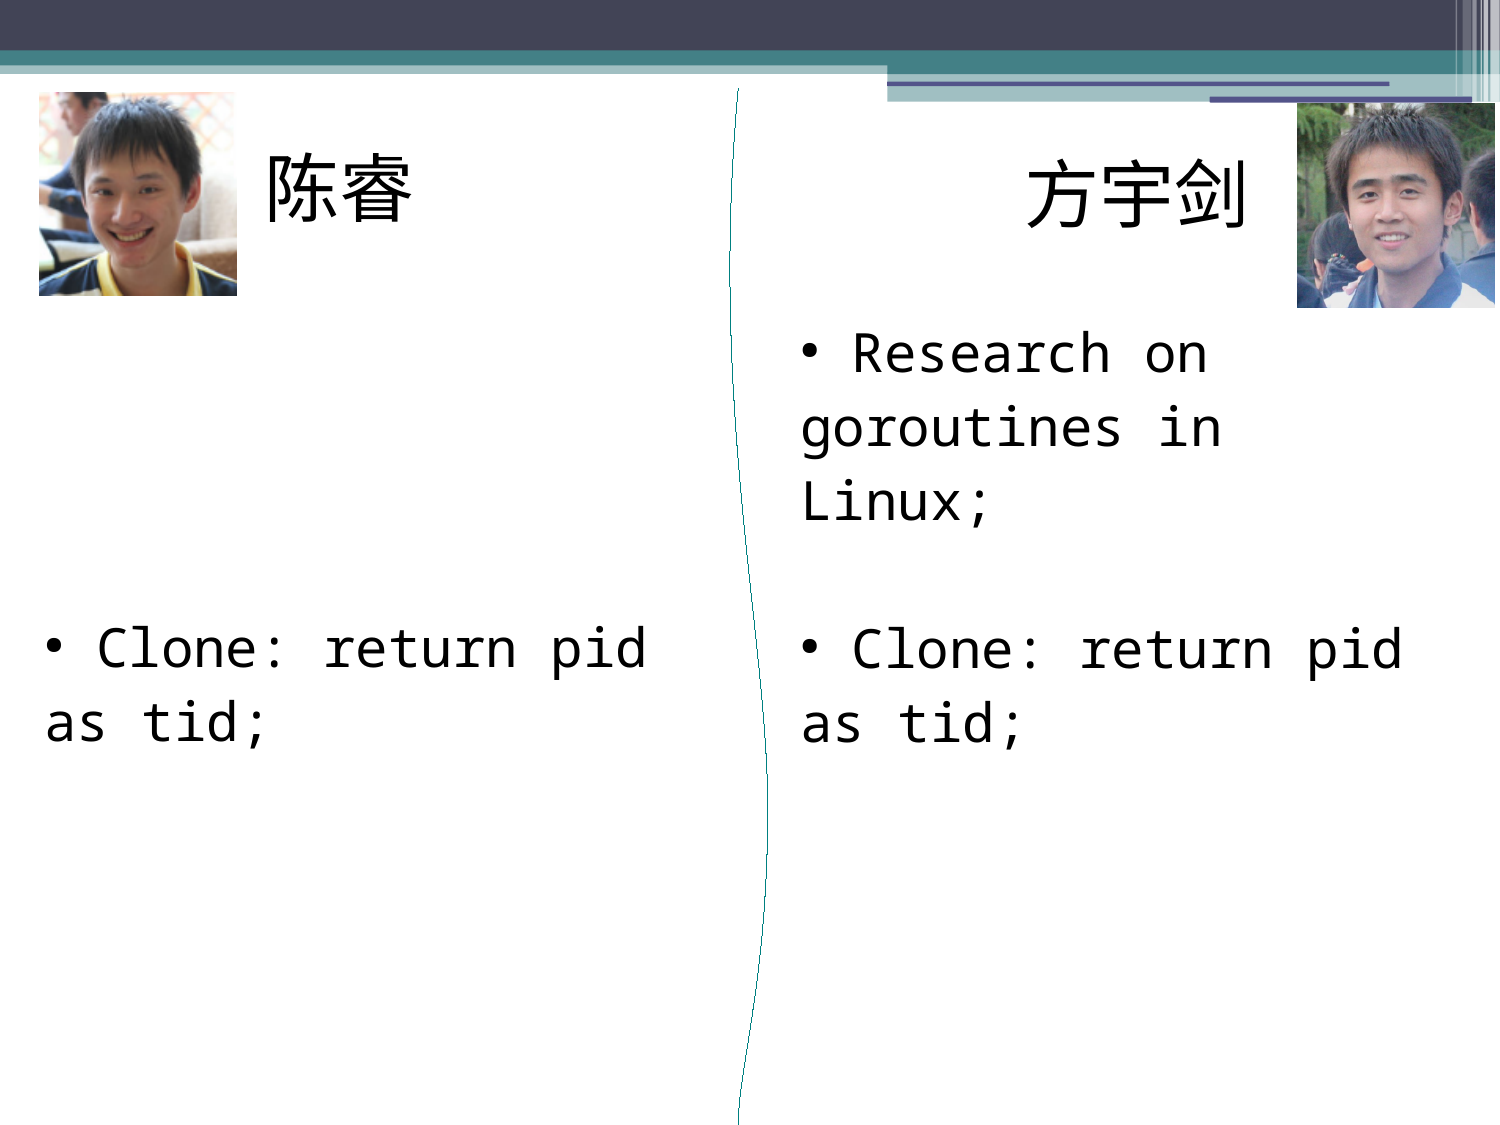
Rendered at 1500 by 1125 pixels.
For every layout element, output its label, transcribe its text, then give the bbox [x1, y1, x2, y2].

picture [1297, 103, 1495, 308]
text_box Research on goroutines in Linux; Clone: return pid as tid; [785, 307, 1465, 1094]
picture [39, 92, 237, 296]
text_box 陈睿 [236, 140, 443, 243]
text_box Clone: return pid as tid; [29, 306, 709, 1093]
text_box 方宇剑 [1003, 145, 1270, 266]
